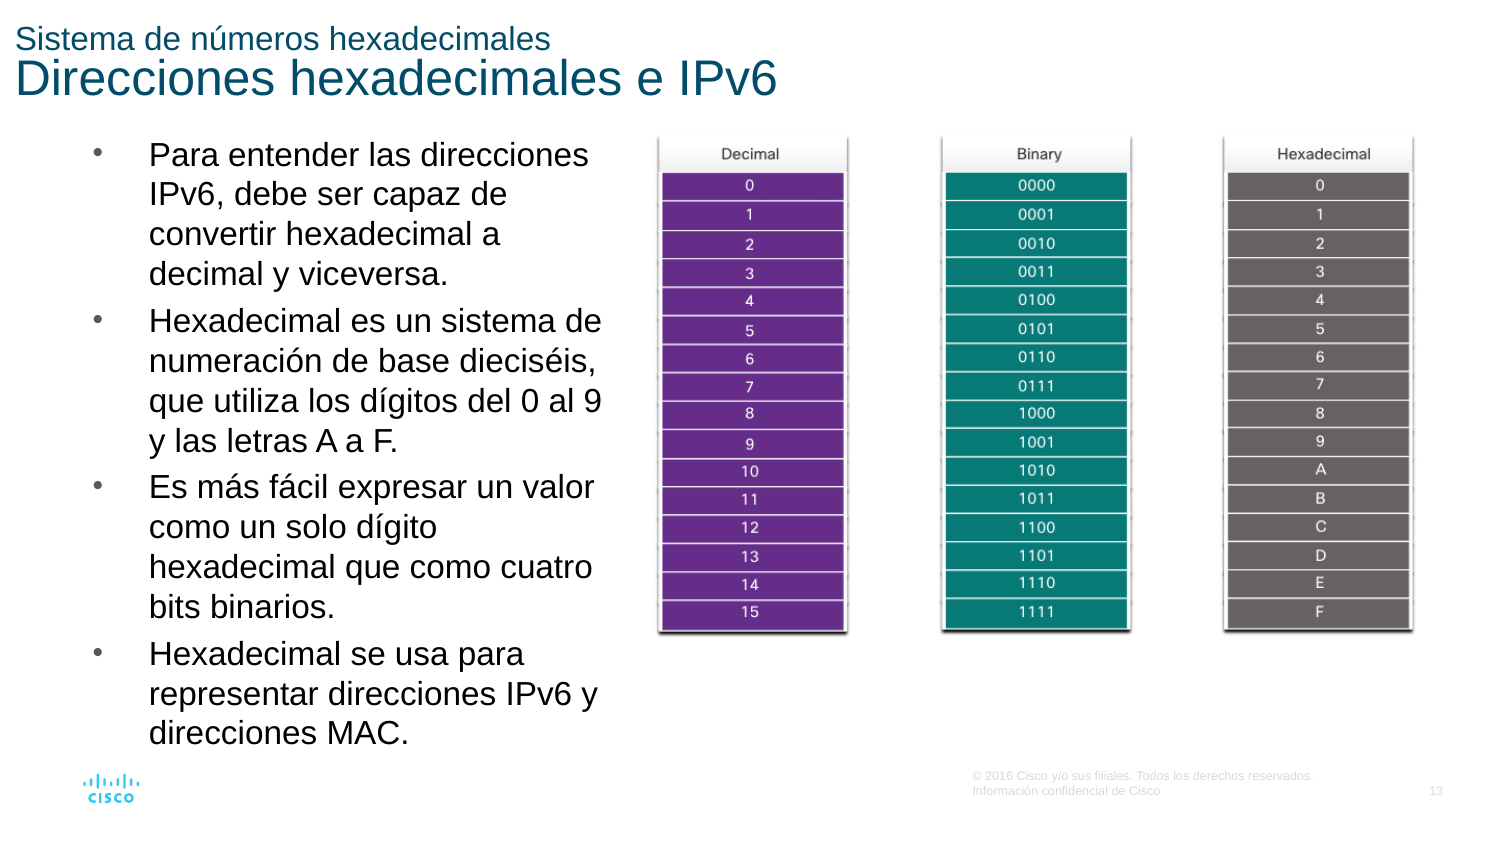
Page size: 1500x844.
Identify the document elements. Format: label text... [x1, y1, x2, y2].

title Sistema de números hexadecimales Direcciones hexadecimales e IPv6 [0, 5, 1369, 126]
list Para entender las direcciones IPv6, debe ser capaz de convertir hexadecimal a decimal y viceversa. Hexadecimal es un sistema de numeración de base dieciséis, que utiliza los dígitos del 0 al 9 y las letras A a F. Es más fácil expresar un valor como un solo dígito hexadecimal que como cuatro bits binarios. Hexadecimal se usa para representar direcciones IPv6 y direcciones MAC. [77, 125, 625, 726]
picture [651, 125, 1423, 640]
